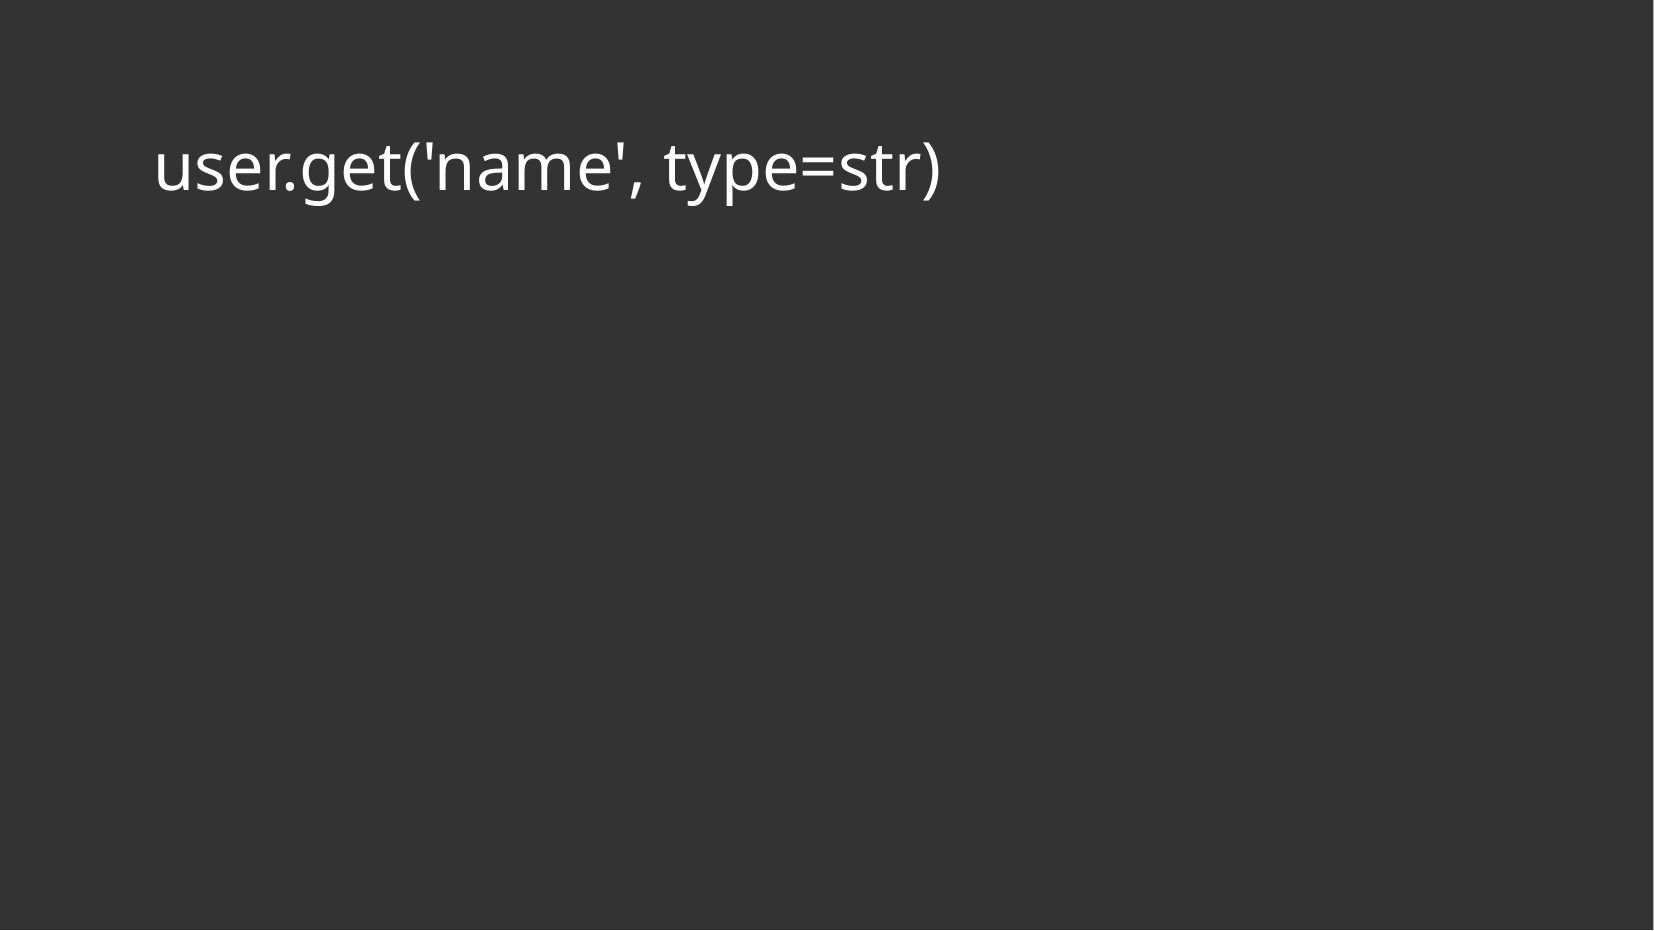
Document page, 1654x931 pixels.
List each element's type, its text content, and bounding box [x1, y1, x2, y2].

list user.get('name', type=str) [82, 119, 1571, 839]
